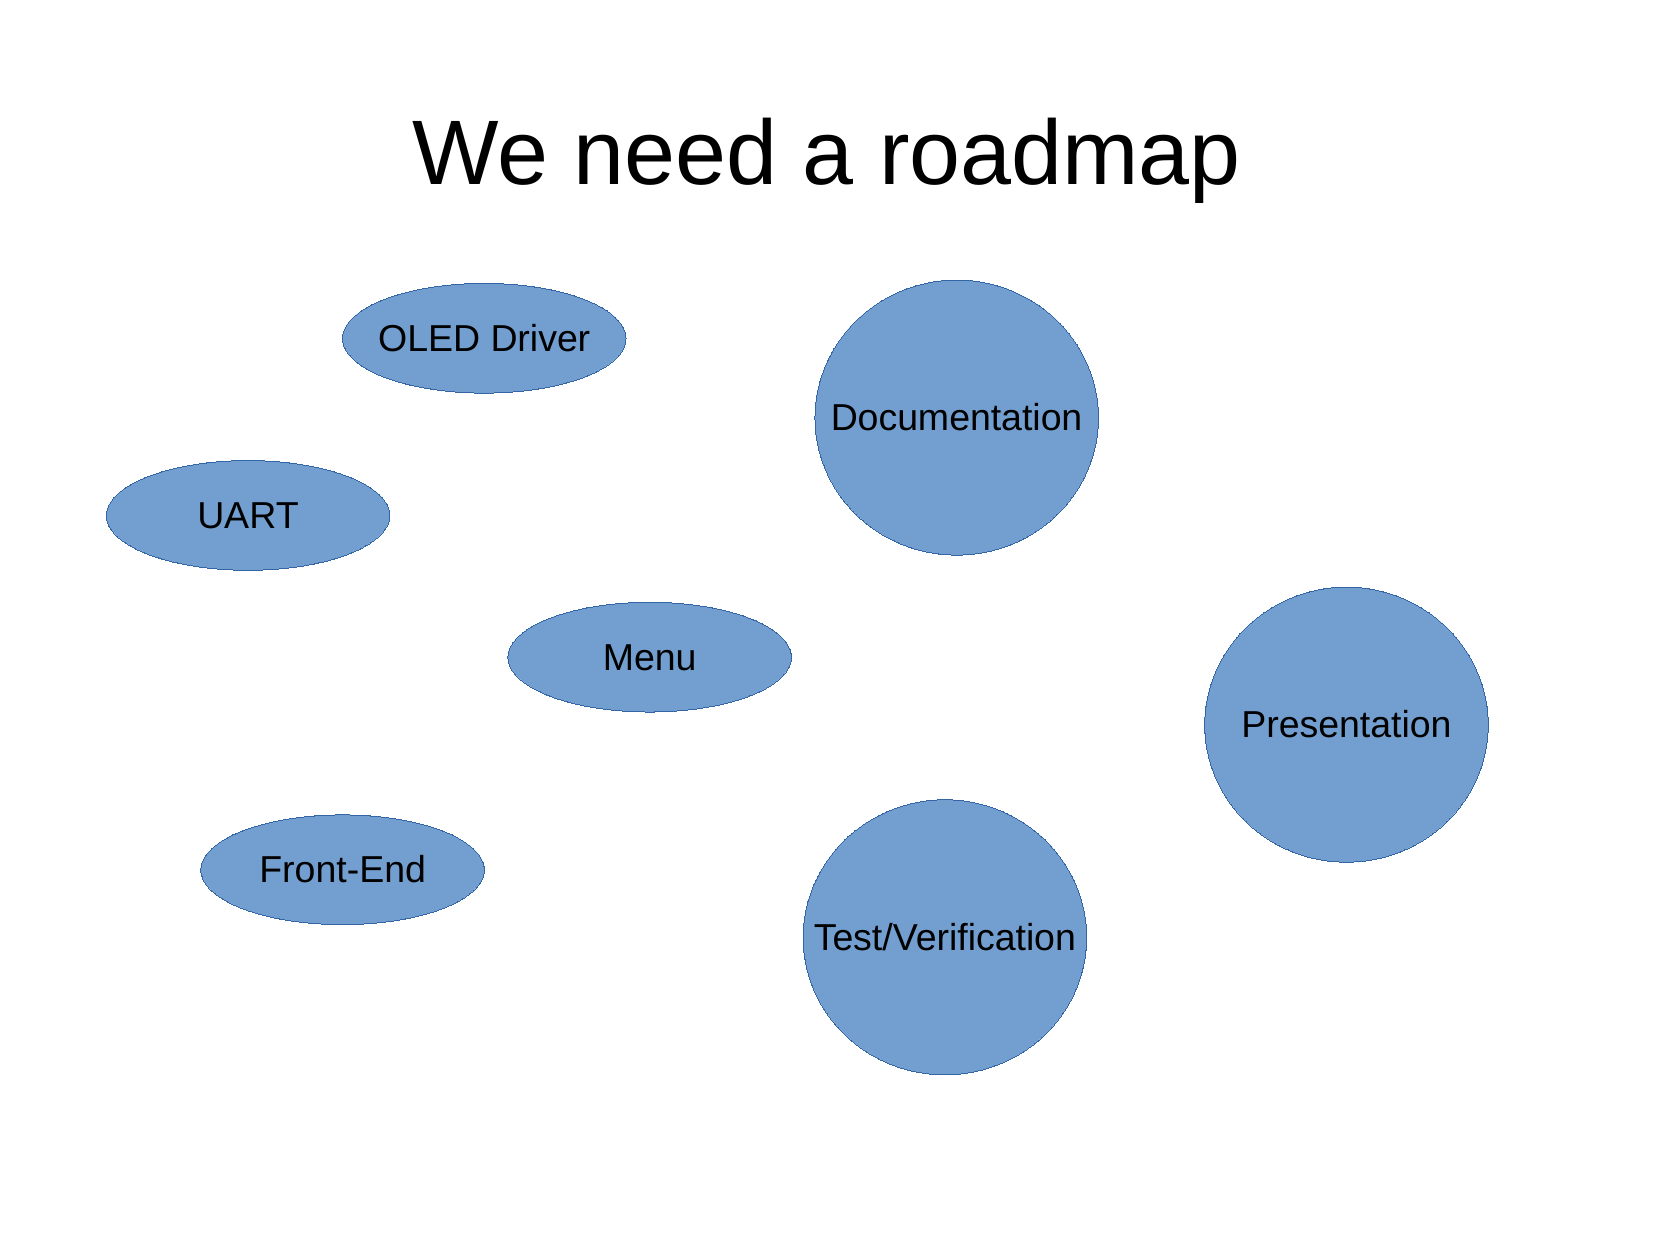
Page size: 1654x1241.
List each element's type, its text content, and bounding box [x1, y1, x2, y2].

text_box UART [106, 460, 390, 571]
text_box Test/Verification [803, 799, 1087, 1075]
title We need a roadmap [82, 49, 1571, 257]
text_box Documentation [814, 280, 1099, 556]
text_box Menu [507, 602, 792, 713]
text_box Presentation [1204, 587, 1489, 863]
text_box Front-End [200, 814, 485, 925]
text_box OLED Driver [342, 283, 627, 394]
